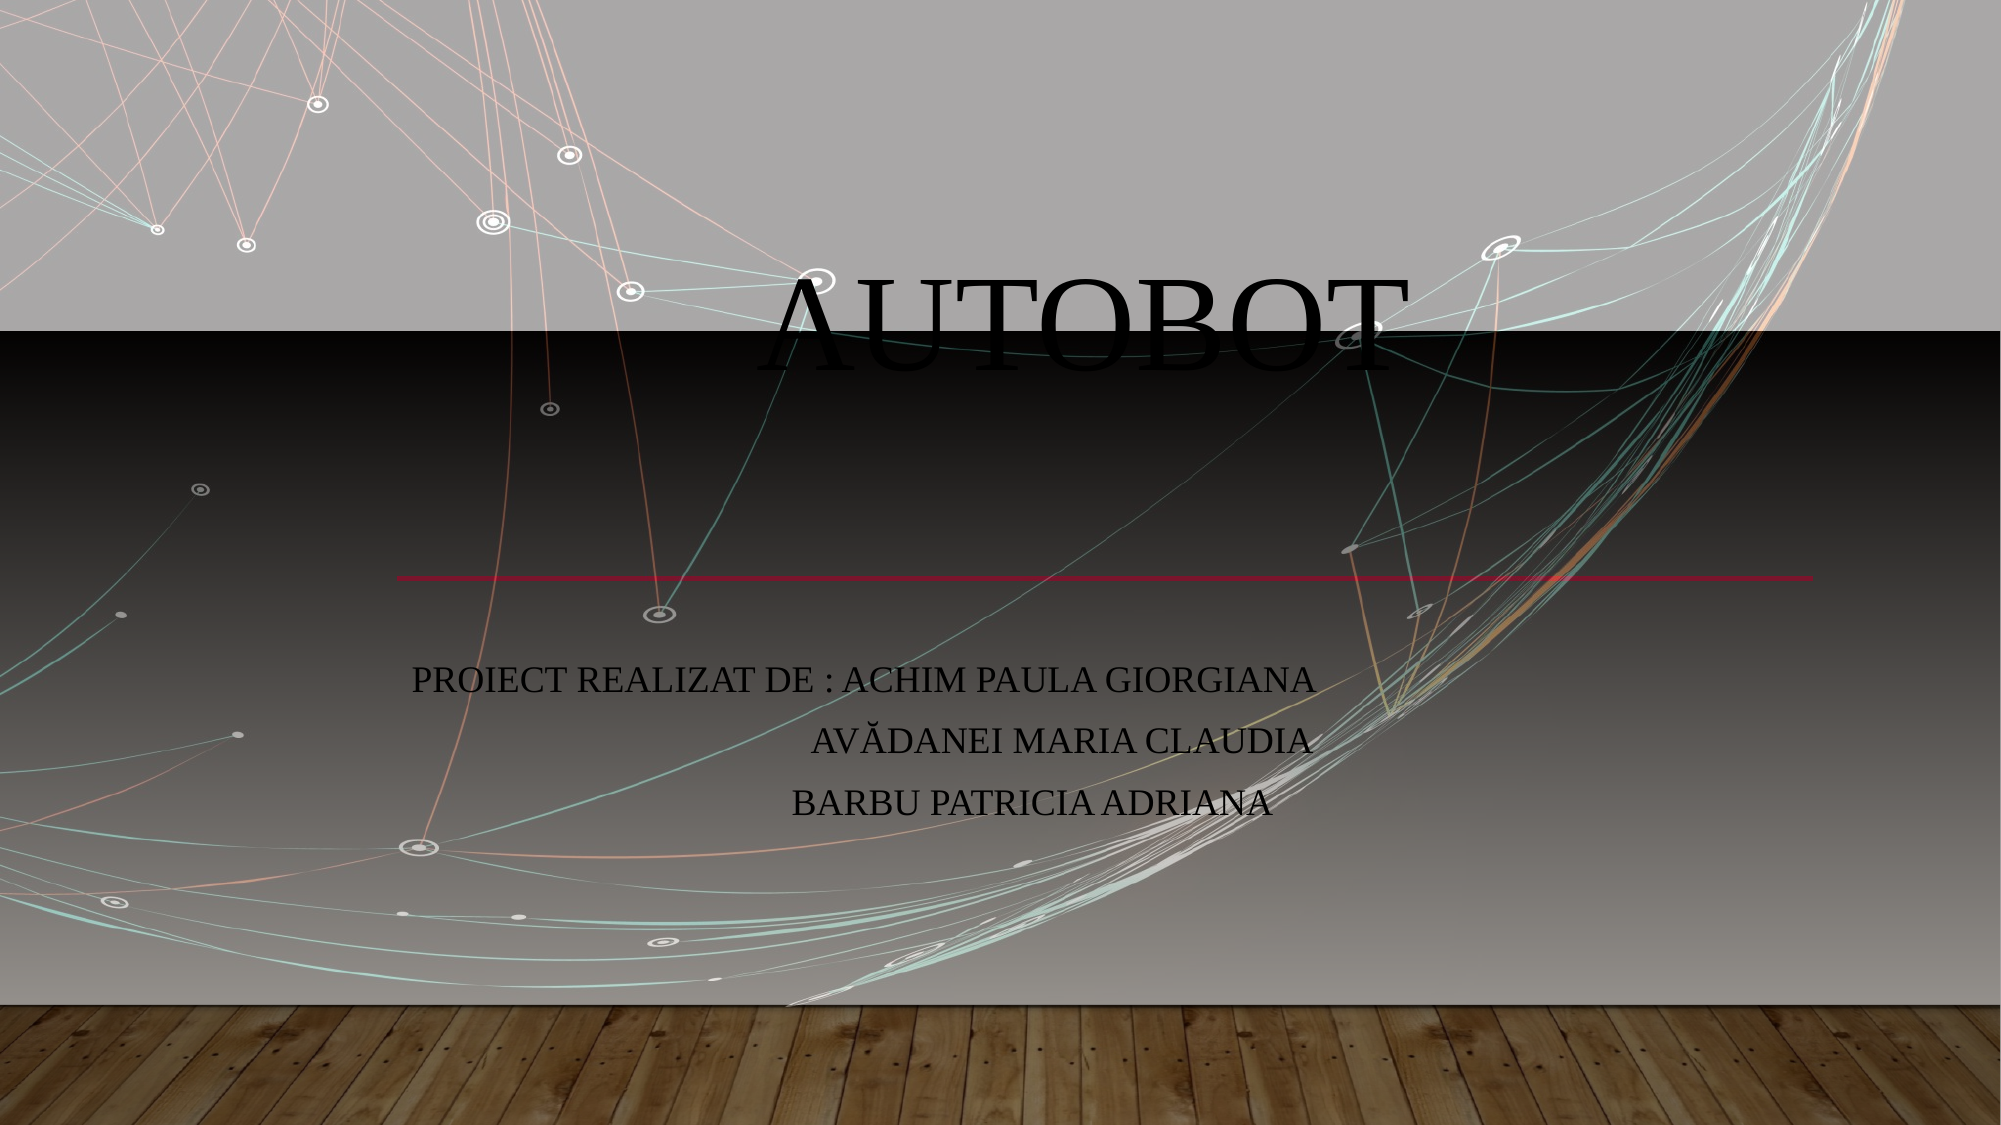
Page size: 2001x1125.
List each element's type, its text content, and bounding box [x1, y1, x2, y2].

subtitle Proiect realizat de : ACHIM PAULA GIORGIANA AVĂDANEI MARIA CLAUDIA BARBU PATRICIA ADRIANA [396, 579, 1814, 740]
picture [0, 0, 2000, 1125]
title AUTOBOT [396, 131, 1814, 549]
